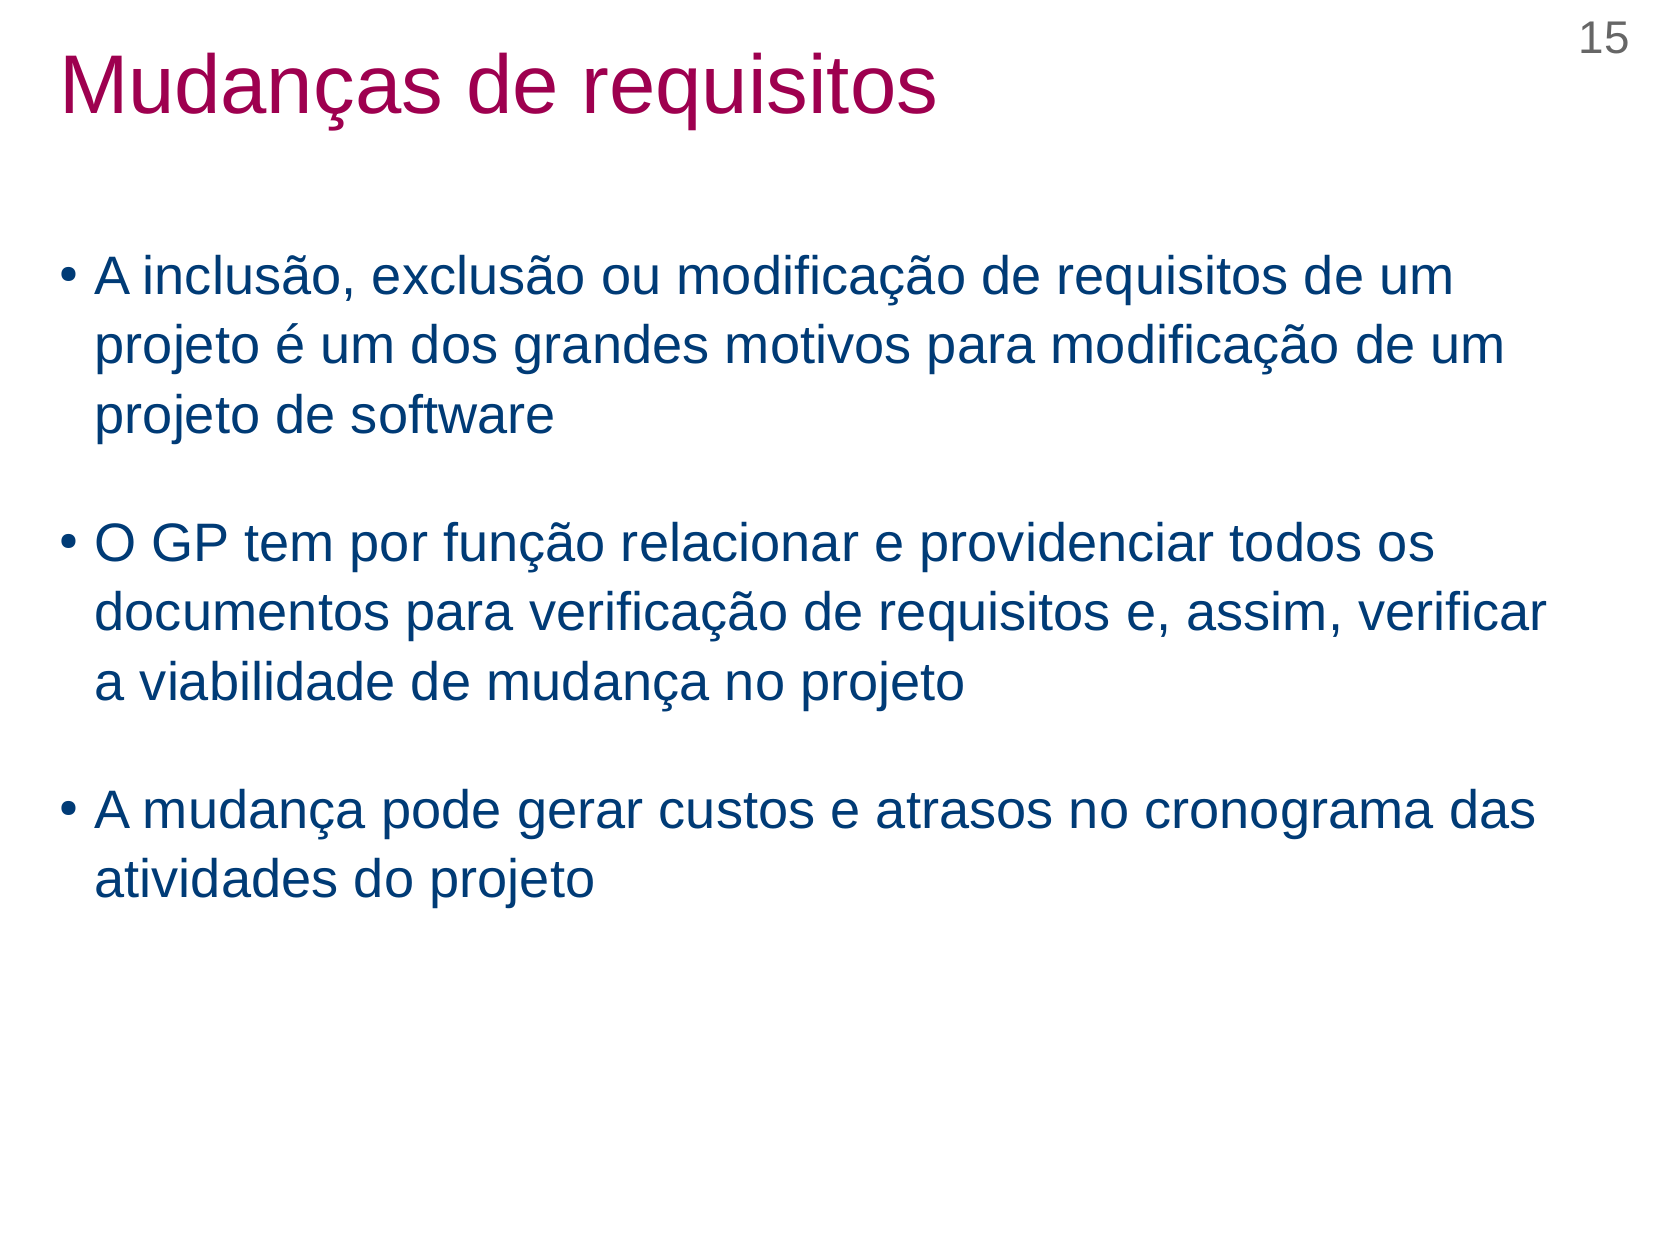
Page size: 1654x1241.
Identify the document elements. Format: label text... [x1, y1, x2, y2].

list A inclusão, exclusão ou modificação de requisitos de um projeto é um dos grandes motivos para modificação de um projeto de software O GP tem por função relacionar e providenciar todos os documentos para verificação de requisitos e, assim, verificar a viabilidade de mudança no projeto A mudança pode gerar custos e atrasos no cronograma das atividades do projeto [59, 236, 1595, 1211]
title Mudanças de requisitos [59, 29, 1595, 148]
